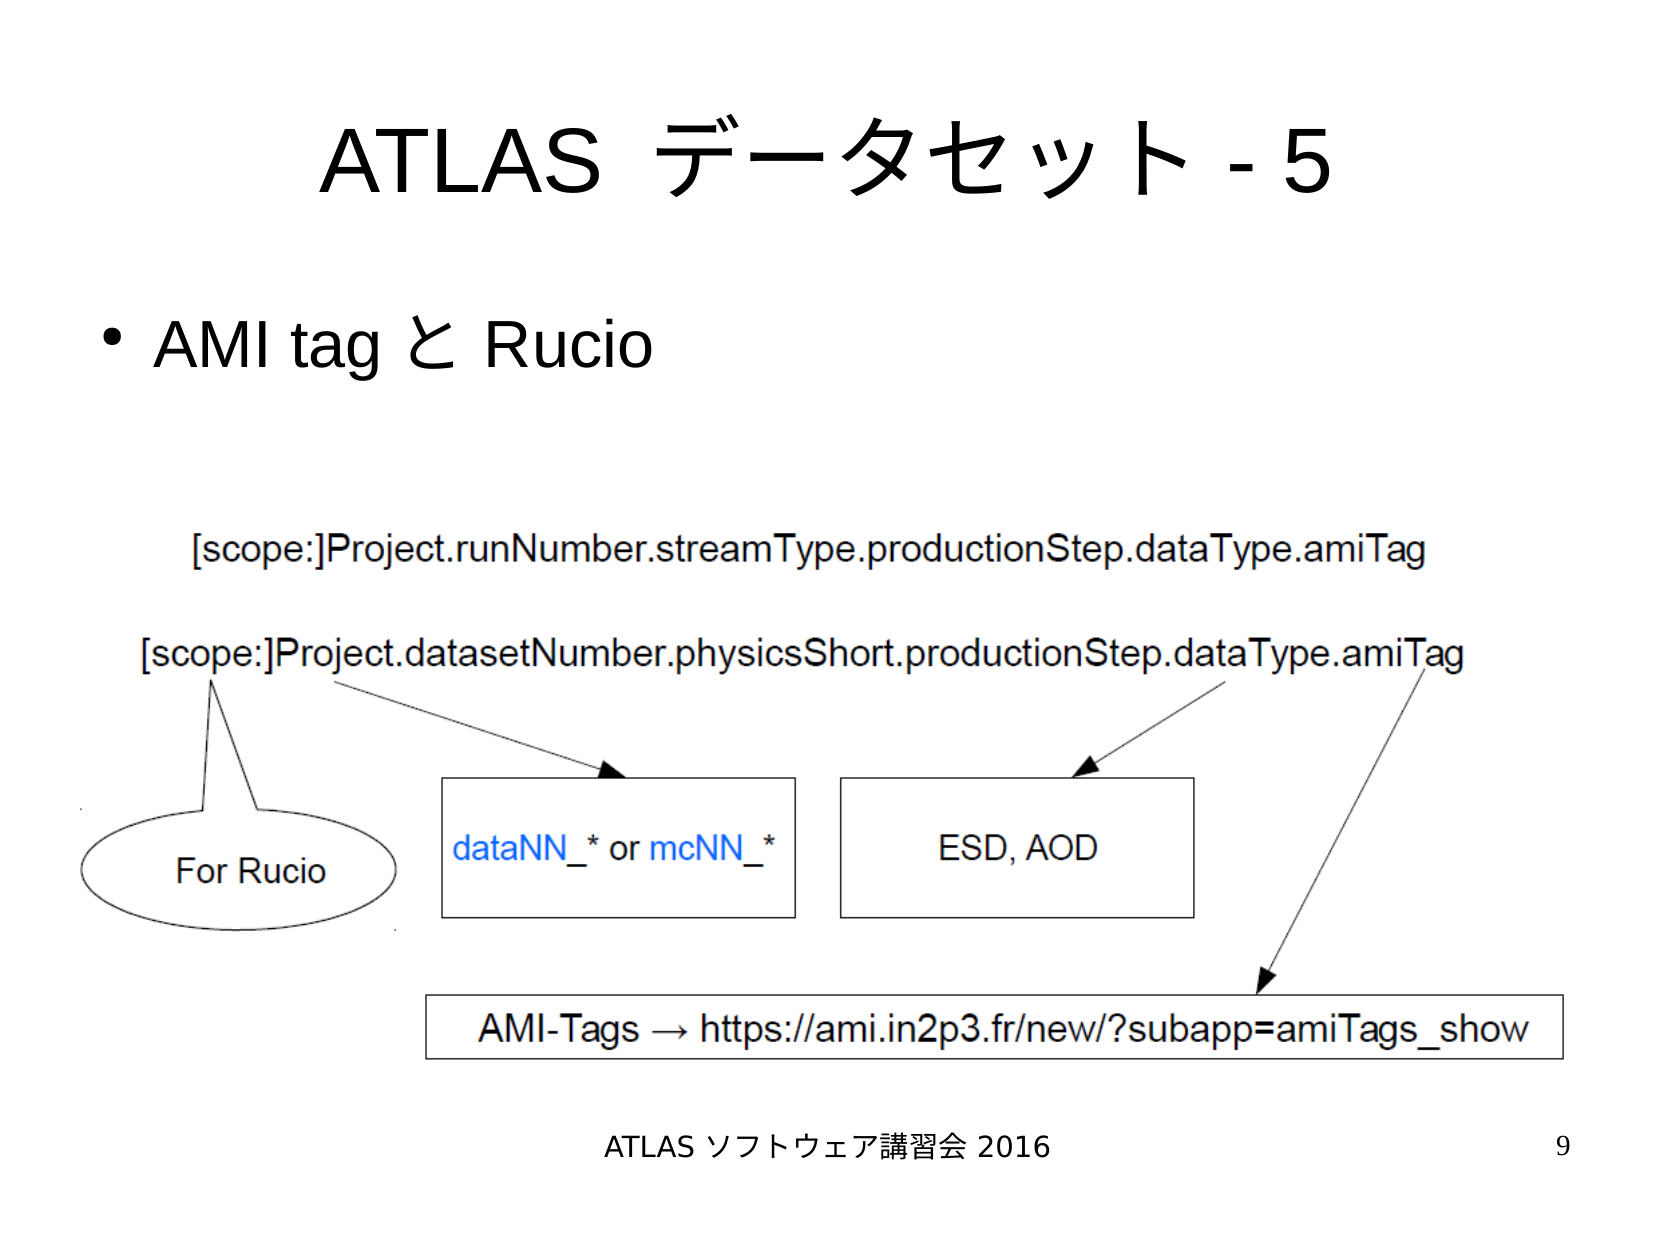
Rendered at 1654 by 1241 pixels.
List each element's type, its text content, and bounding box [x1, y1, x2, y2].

title ATLAS データセット- 5 [82, 49, 1571, 257]
picture [75, 494, 1576, 1081]
list AMI tagとRucio [82, 290, 1571, 494]
